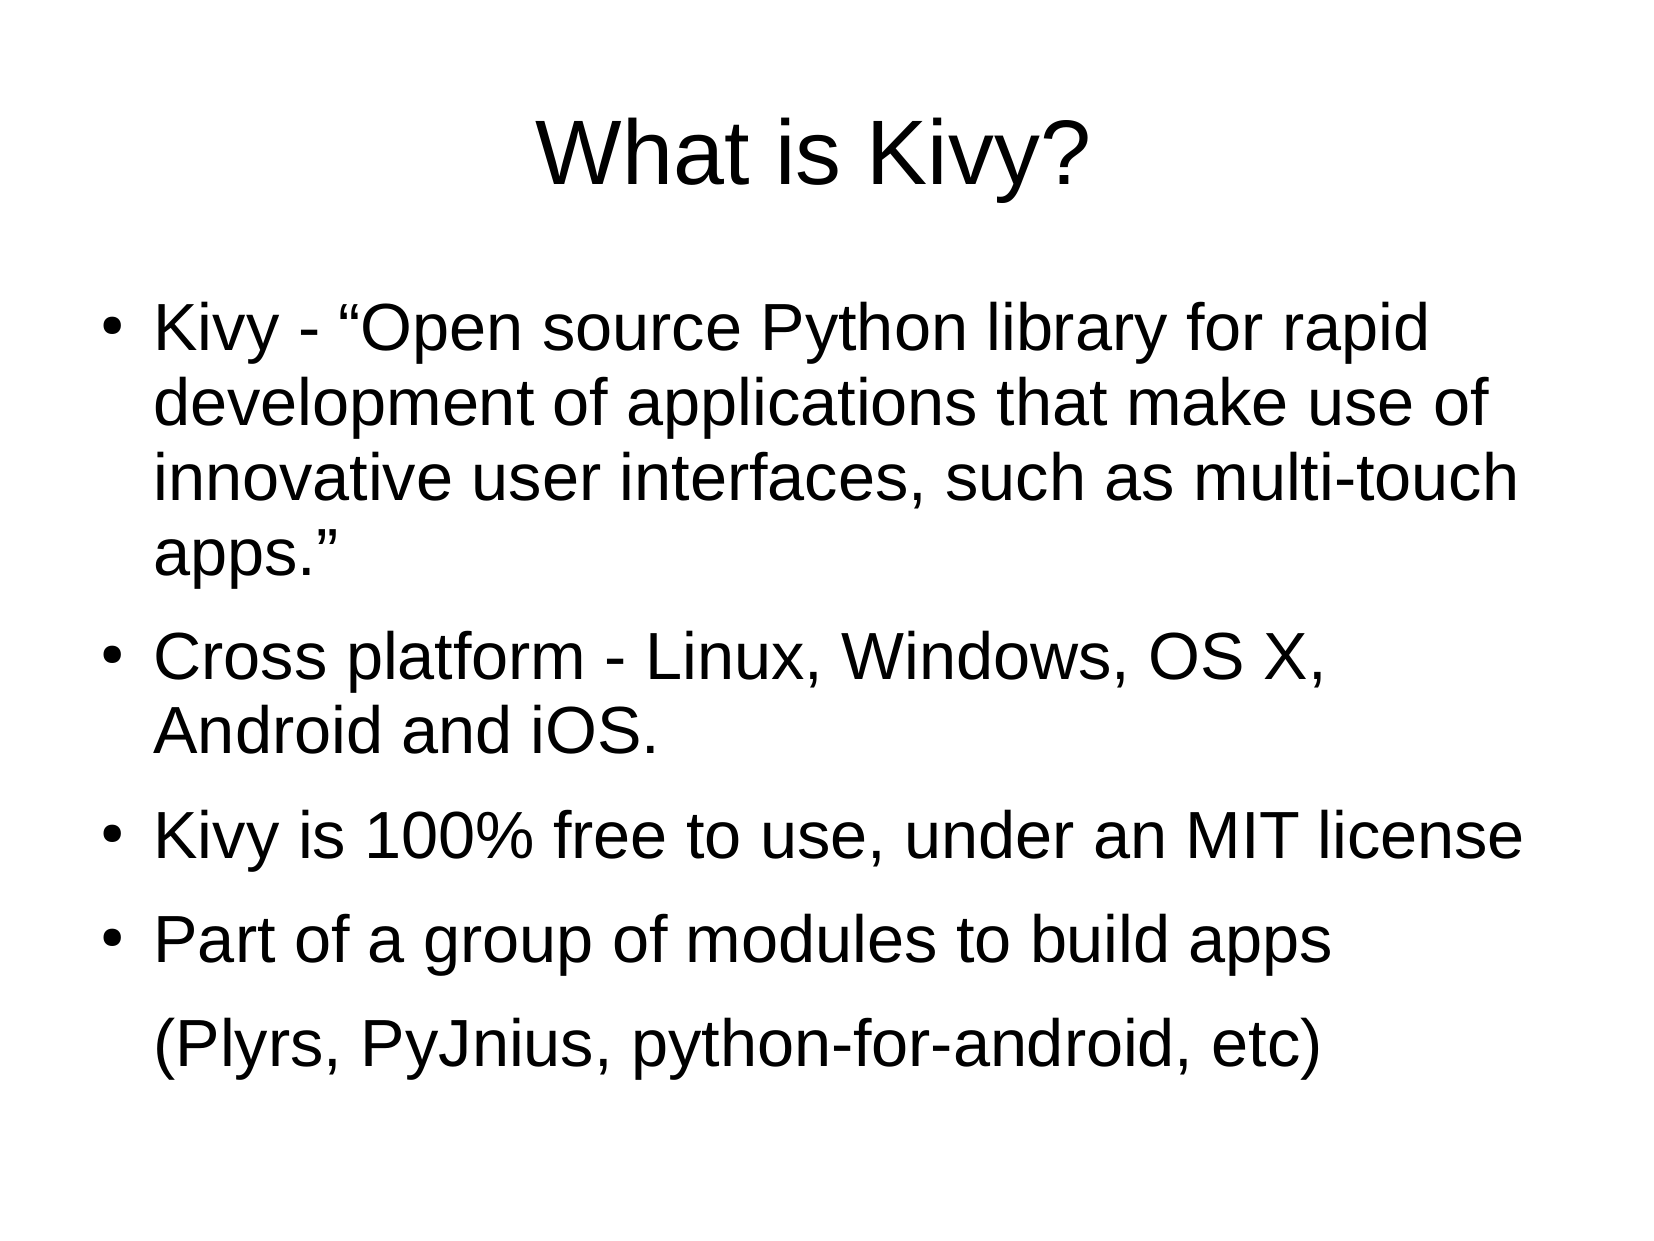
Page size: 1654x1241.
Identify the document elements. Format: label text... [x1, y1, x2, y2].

title What is Kivy? [82, 49, 1571, 257]
list Kivy - “Open source Python library for rapid development of applications that make use of innovative user interfaces, such as multi-touch apps.” Cross platform - Linux, Windows, OS X, Android and iOS. Kivy is 100% free to use, under an MIT license Part of a group of modules to build apps (Plyrs, PyJnius, python-for-android, etc) [82, 290, 1538, 1170]
